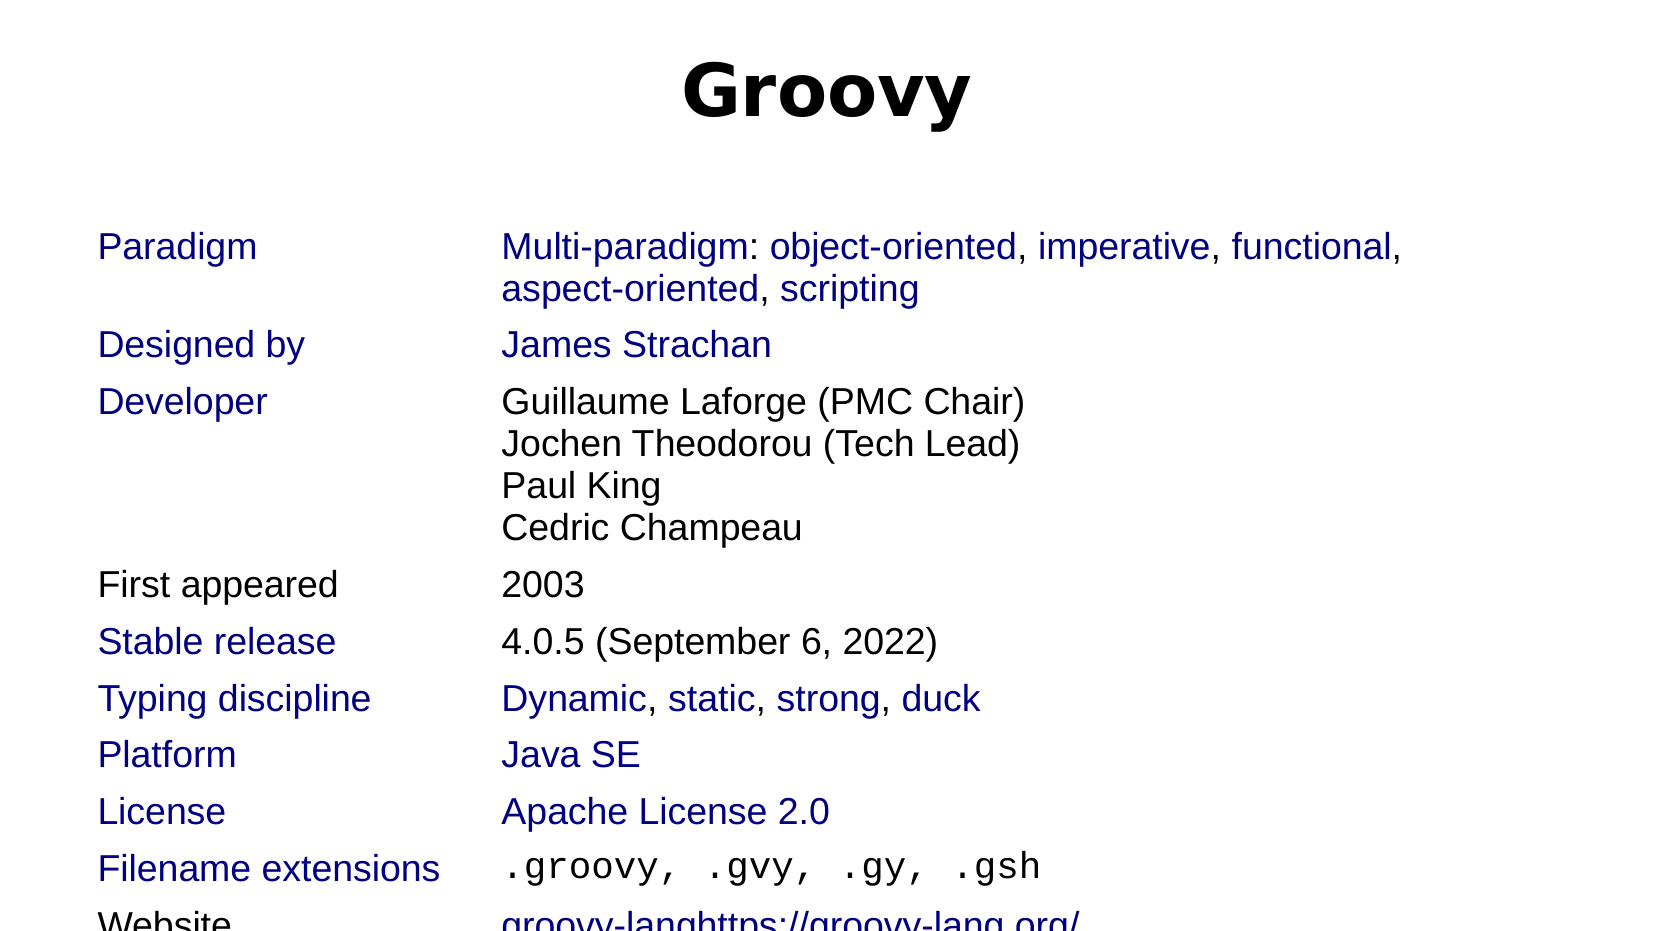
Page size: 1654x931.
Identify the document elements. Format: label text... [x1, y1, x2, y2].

table_cell Website [83, 897, 487, 931]
table_cell Dynamic, static, strong, duck [487, 670, 1571, 726]
table_cell 2003 [487, 556, 1571, 613]
table_cell 4.0.5 (September 6, 2022) [487, 613, 1571, 670]
table_cell Guillaume Laforge (PMC Chair) Jochen Theodorou (Tech Lead) Paul King Cedric Champeau [487, 373, 1571, 556]
table_cell Platform [83, 726, 487, 783]
table_cell Java SE [487, 726, 1571, 783]
title Groovy [82, 37, 1571, 147]
table_cell Designed by [83, 316, 487, 373]
table_cell groovy-langhttps://groovy-lang.org/ [487, 897, 1571, 931]
table_header Multi-paradigm: object-oriented, imperative, functional, aspect-oriented, scripting [487, 218, 1571, 316]
table_cell .groovy, .gvy, .gy, .gsh [487, 840, 1571, 897]
table_cell James Strachan [487, 316, 1571, 373]
table_cell Typing discipline [83, 670, 487, 726]
table_cell Apache License 2.0 [487, 783, 1571, 840]
table_cell First appeared [83, 556, 487, 613]
table_cell Stable release [83, 613, 487, 670]
table_cell License [83, 783, 487, 840]
table_cell Developer [83, 373, 487, 556]
table_header Paradigm [83, 218, 487, 316]
table_cell Filename extensions [83, 840, 487, 897]
